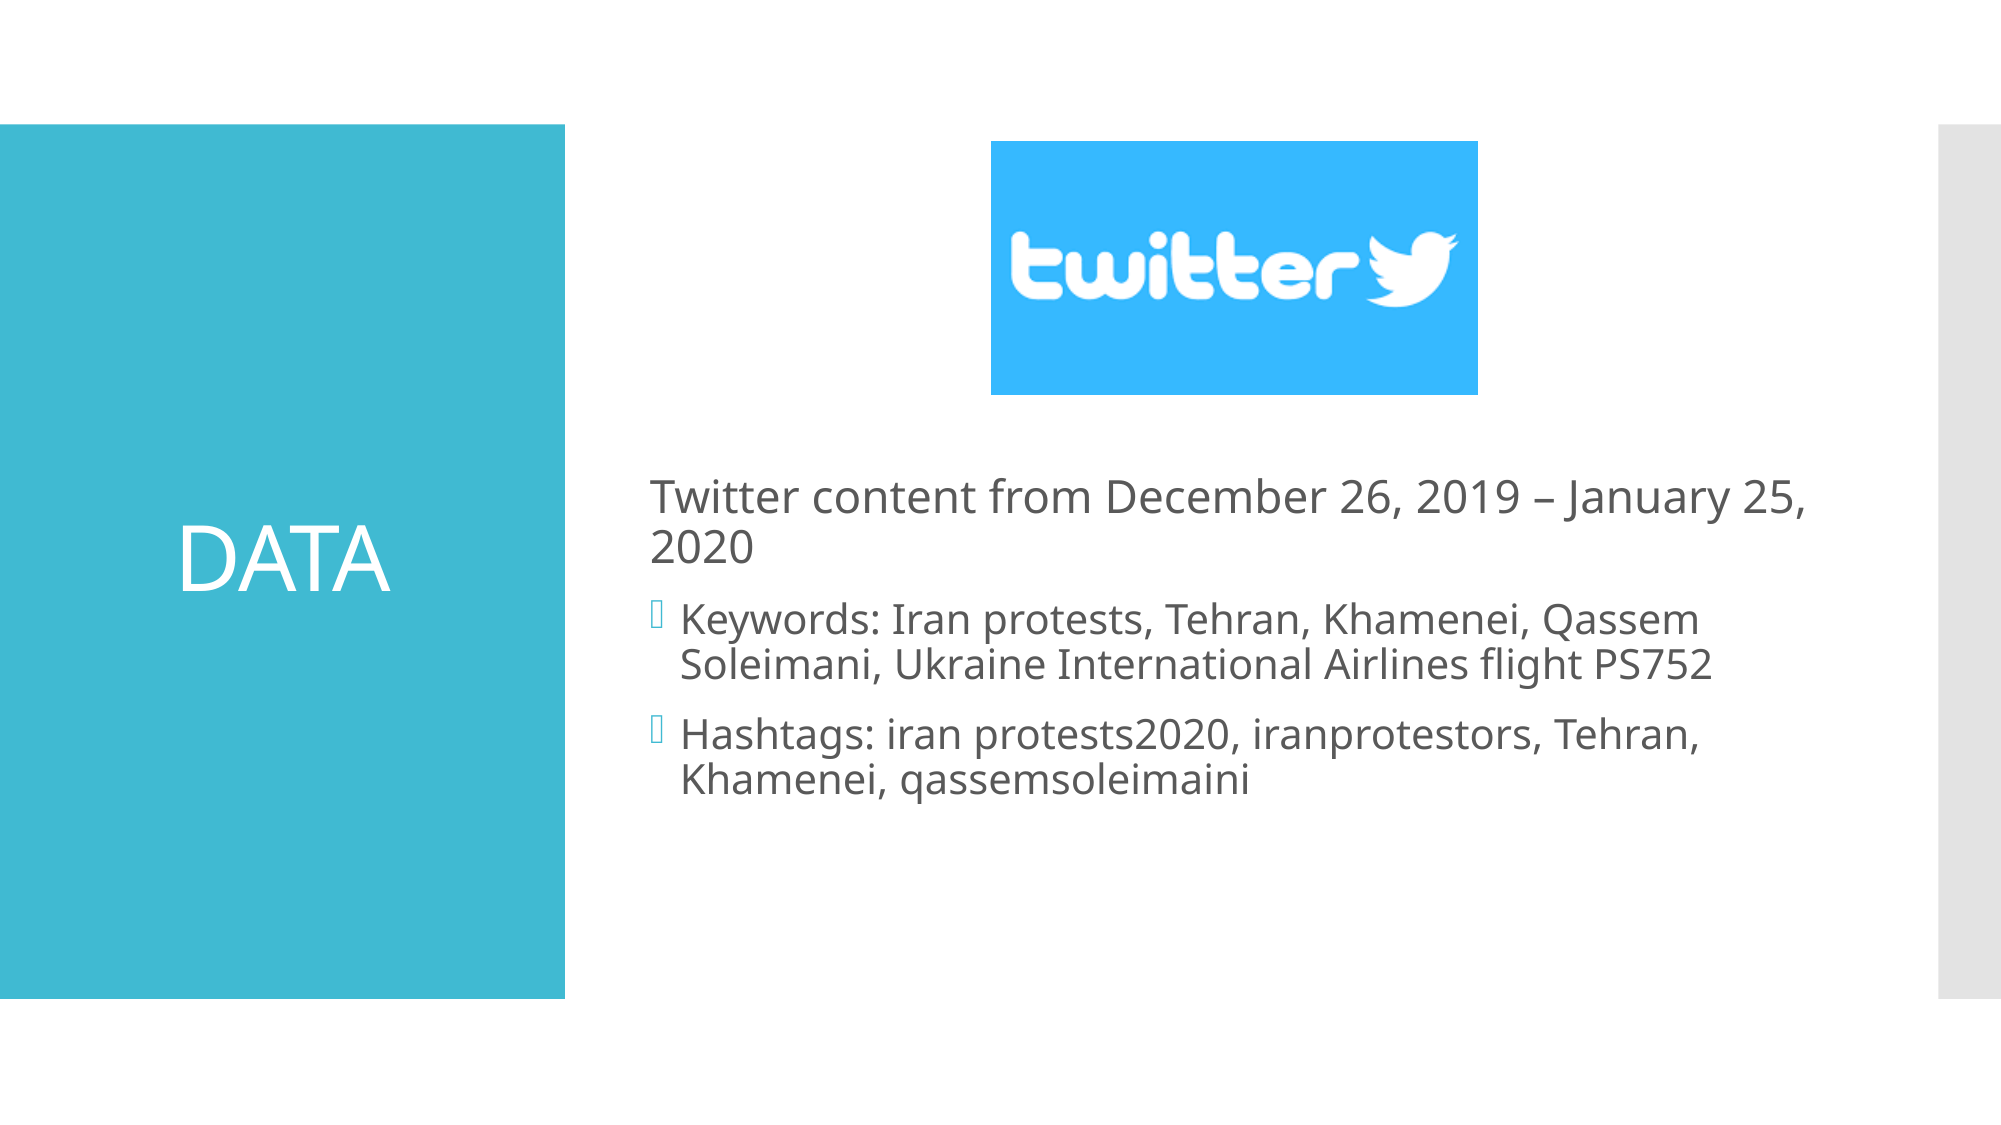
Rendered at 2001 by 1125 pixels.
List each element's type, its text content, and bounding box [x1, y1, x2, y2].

list Twitter content from December 26, 2019 – January 25, 2020 Keywords: Iran protests, Tehran, Khamenei, Qassem Soleimani, Ukraine International Airlines flight PS752 Hashtags: iran protests2020, iranprotestors, Tehran, Khamenei, qassemsoleimaini [634, 141, 1835, 982]
picture [991, 141, 1478, 395]
title Data [41, 184, 525, 940]
